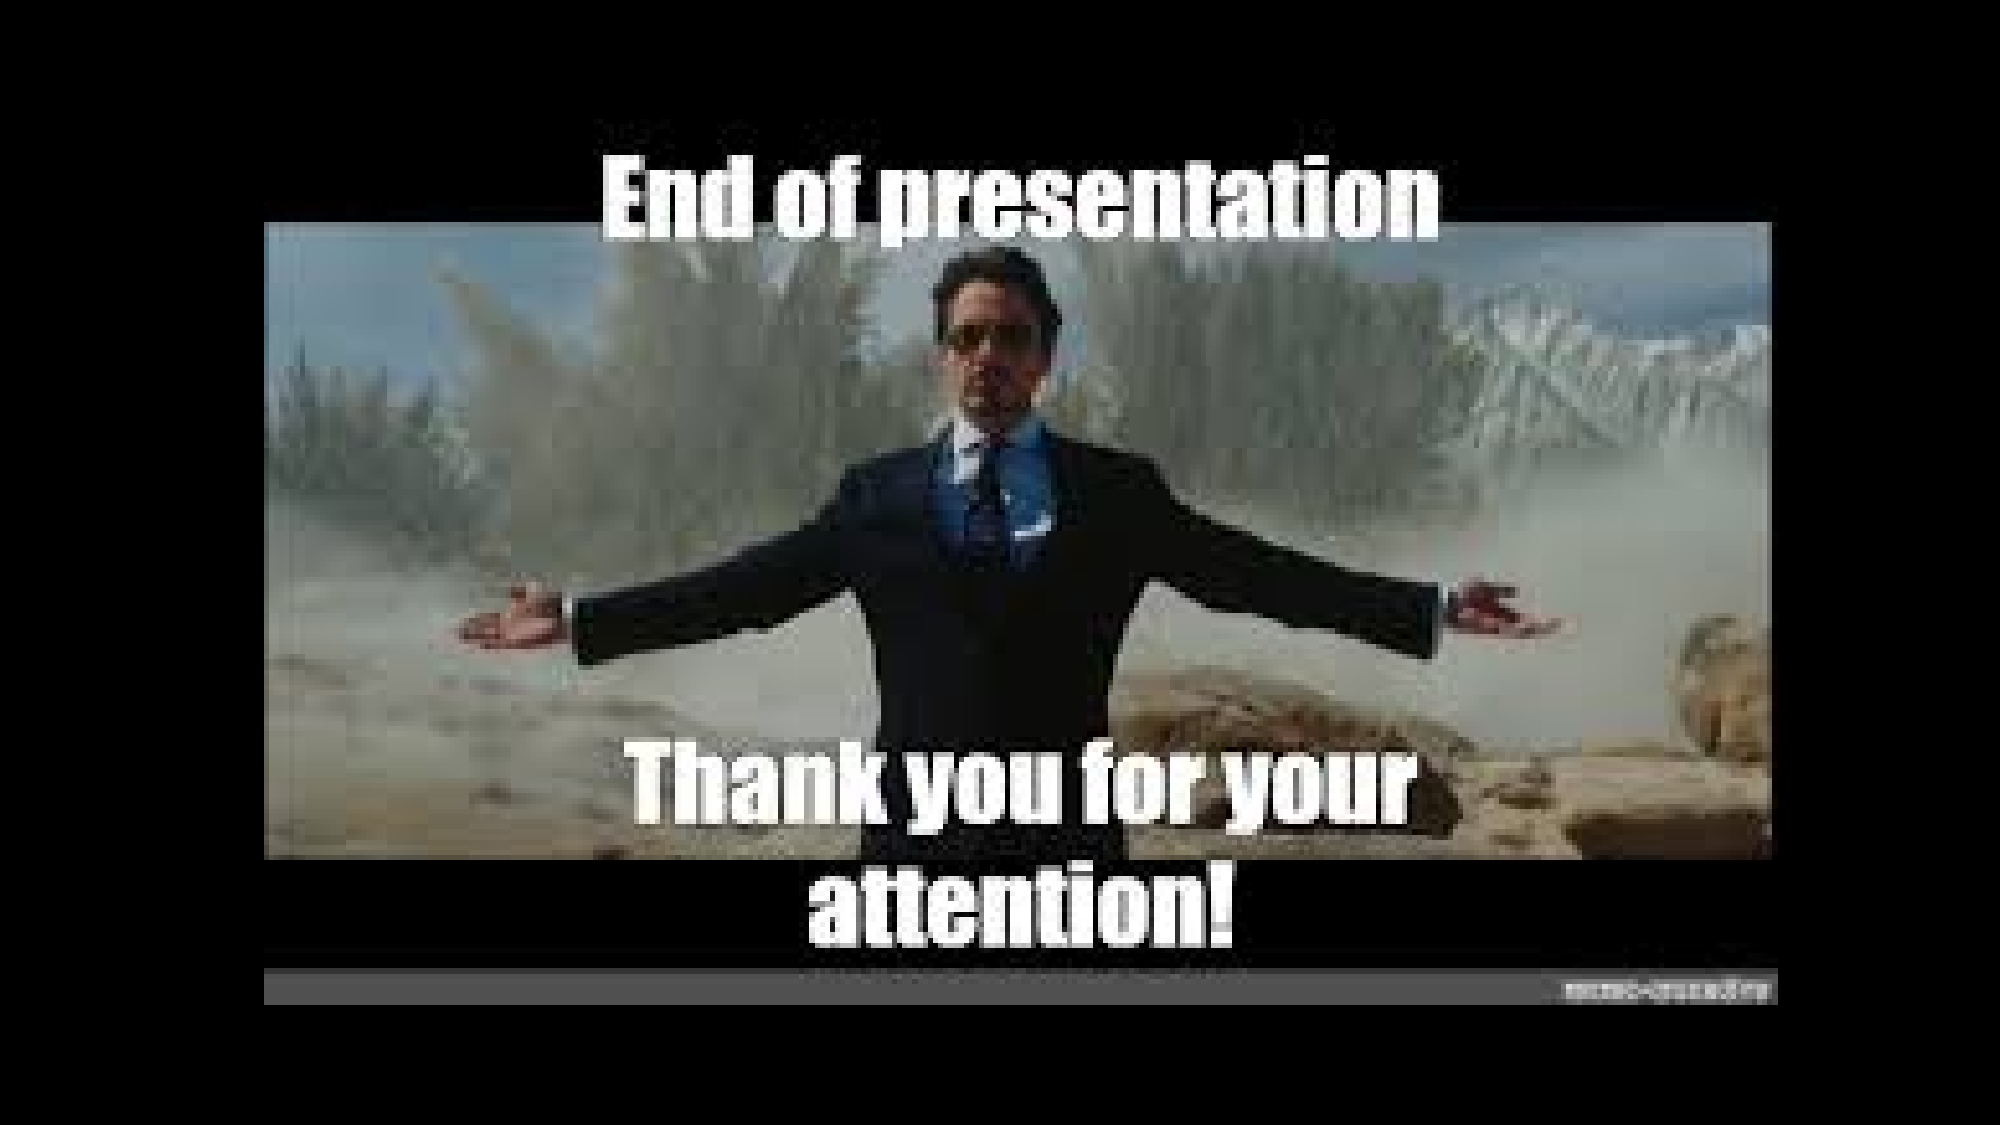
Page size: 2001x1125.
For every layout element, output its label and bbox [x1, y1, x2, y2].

picture [264, 120, 1778, 1006]
